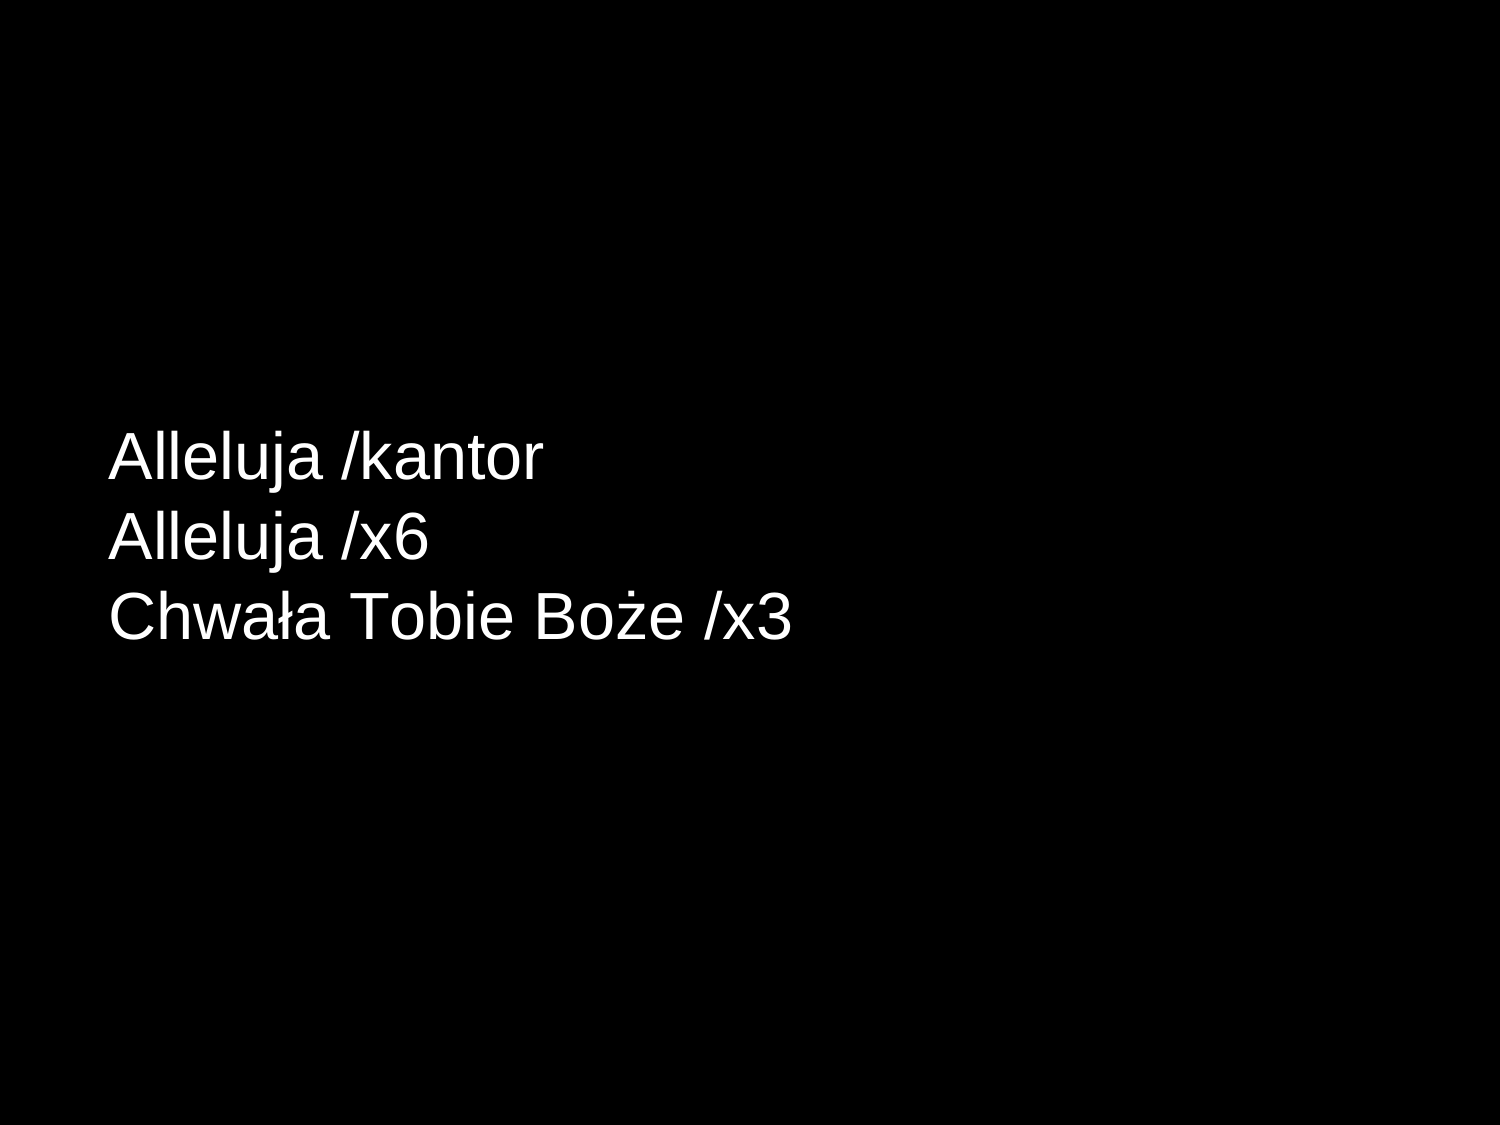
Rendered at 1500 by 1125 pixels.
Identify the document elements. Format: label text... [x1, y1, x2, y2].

text_box Alleluja /kantor Alleluja /x6 Chwała Tobie Boże /x3 [93, 405, 1465, 661]
